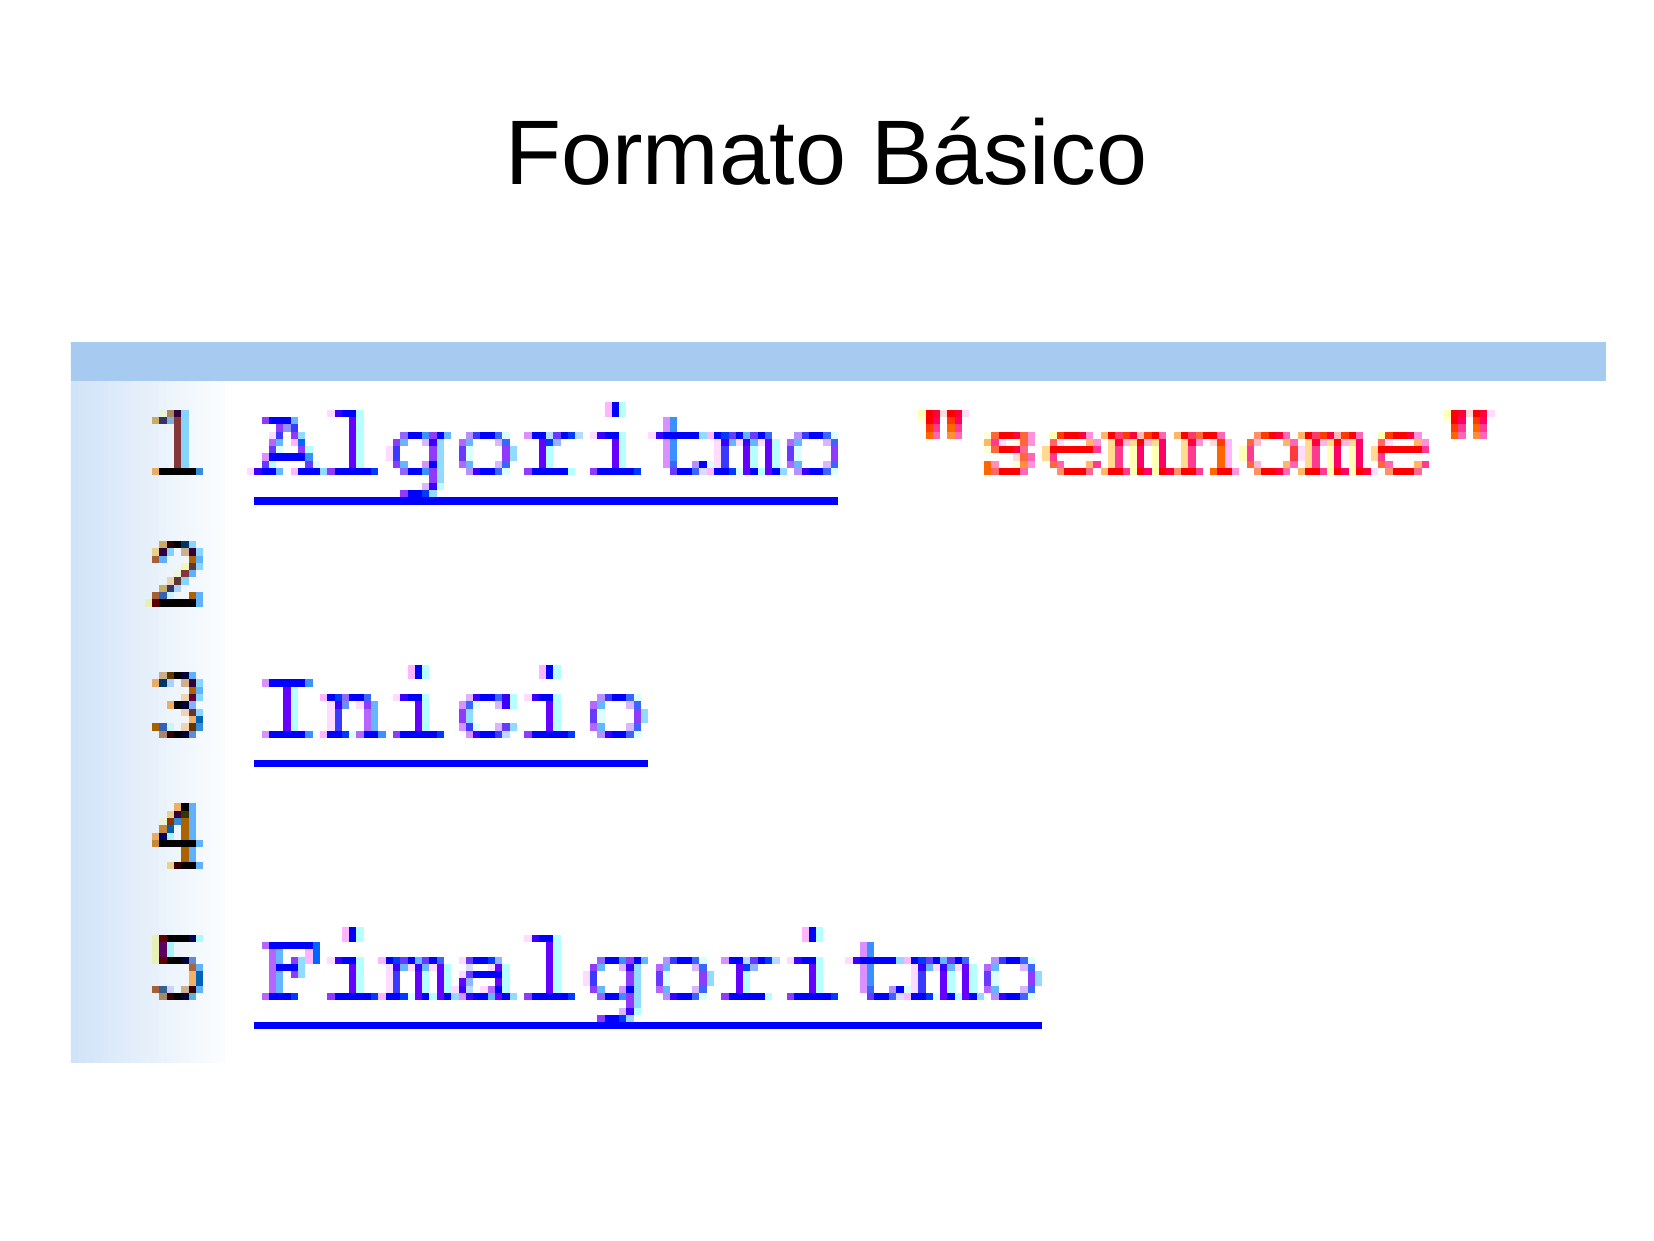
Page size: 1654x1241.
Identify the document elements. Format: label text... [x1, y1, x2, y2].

picture [70, 342, 1606, 1063]
title Formato Básico [82, 49, 1571, 257]
